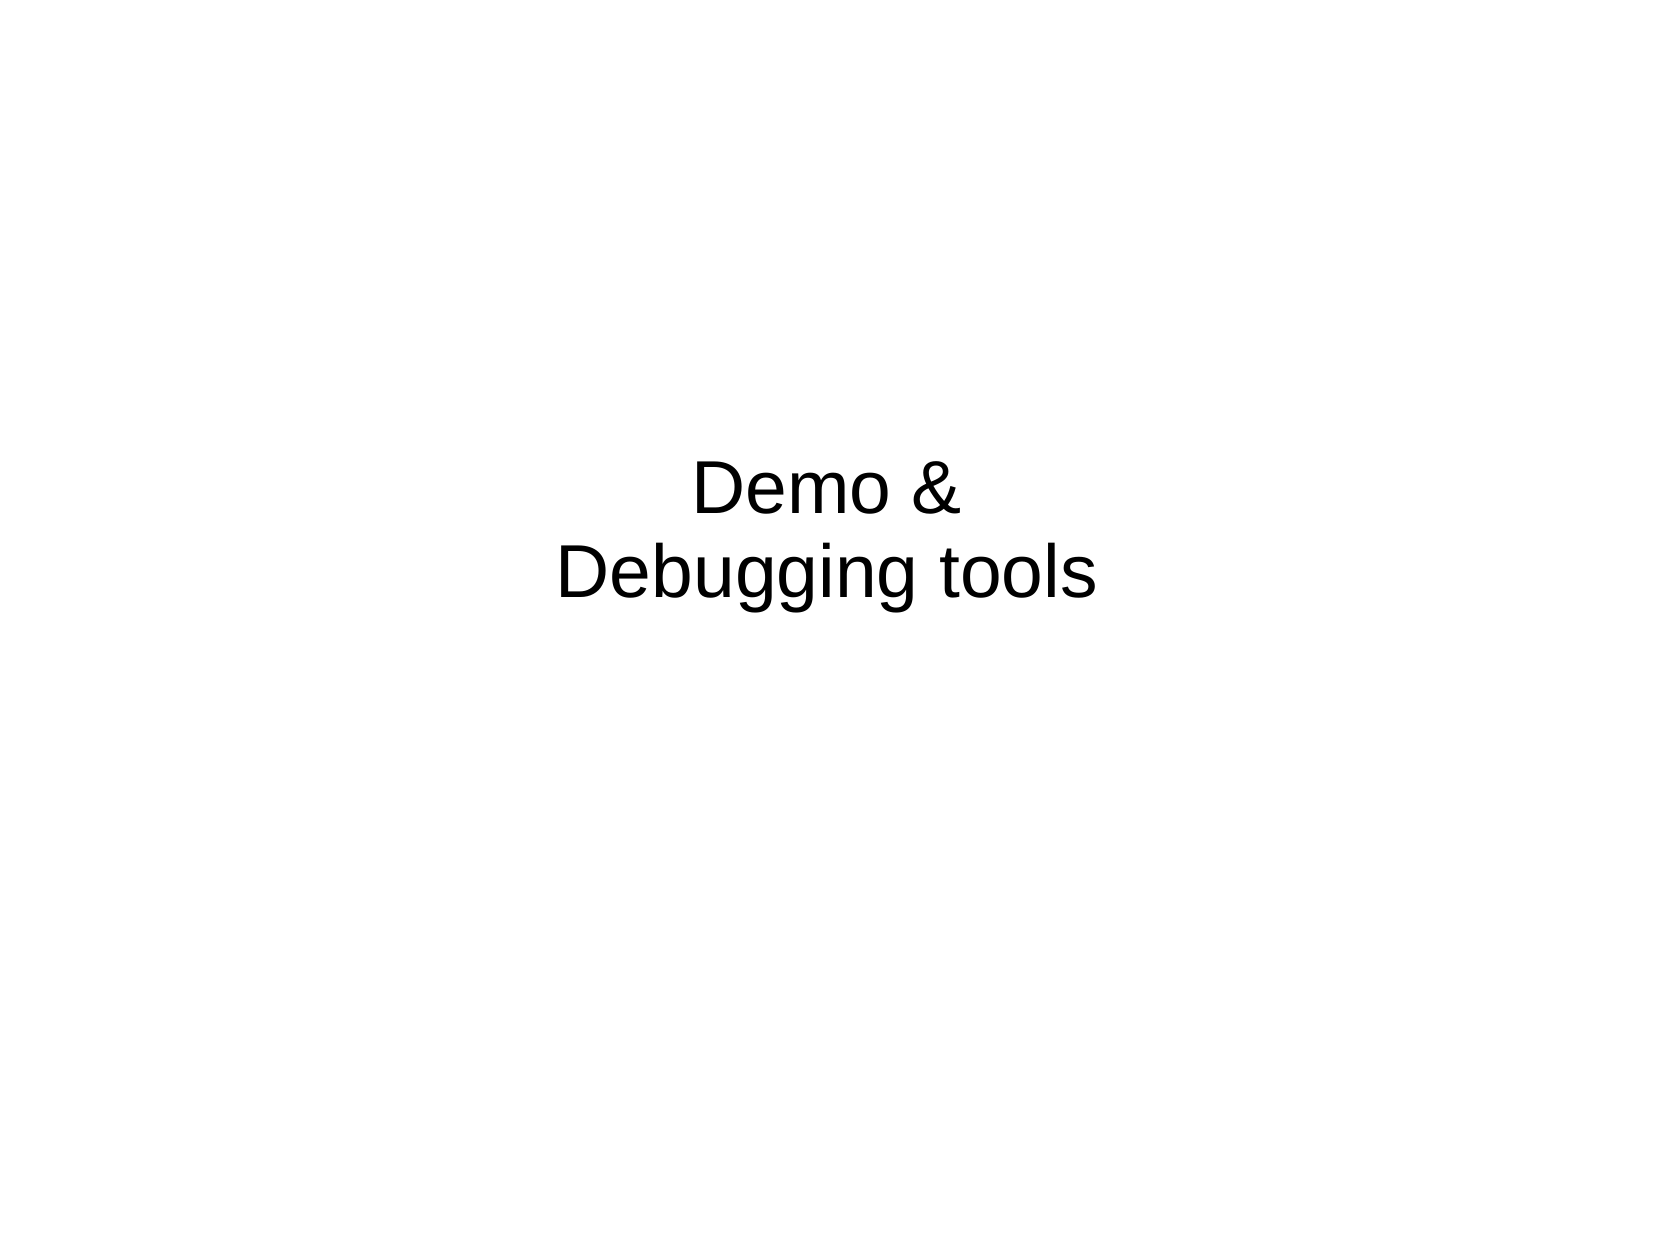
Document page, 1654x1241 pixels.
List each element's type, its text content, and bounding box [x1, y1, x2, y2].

subtitle Demo & Debugging tools [82, 49, 1571, 1010]
